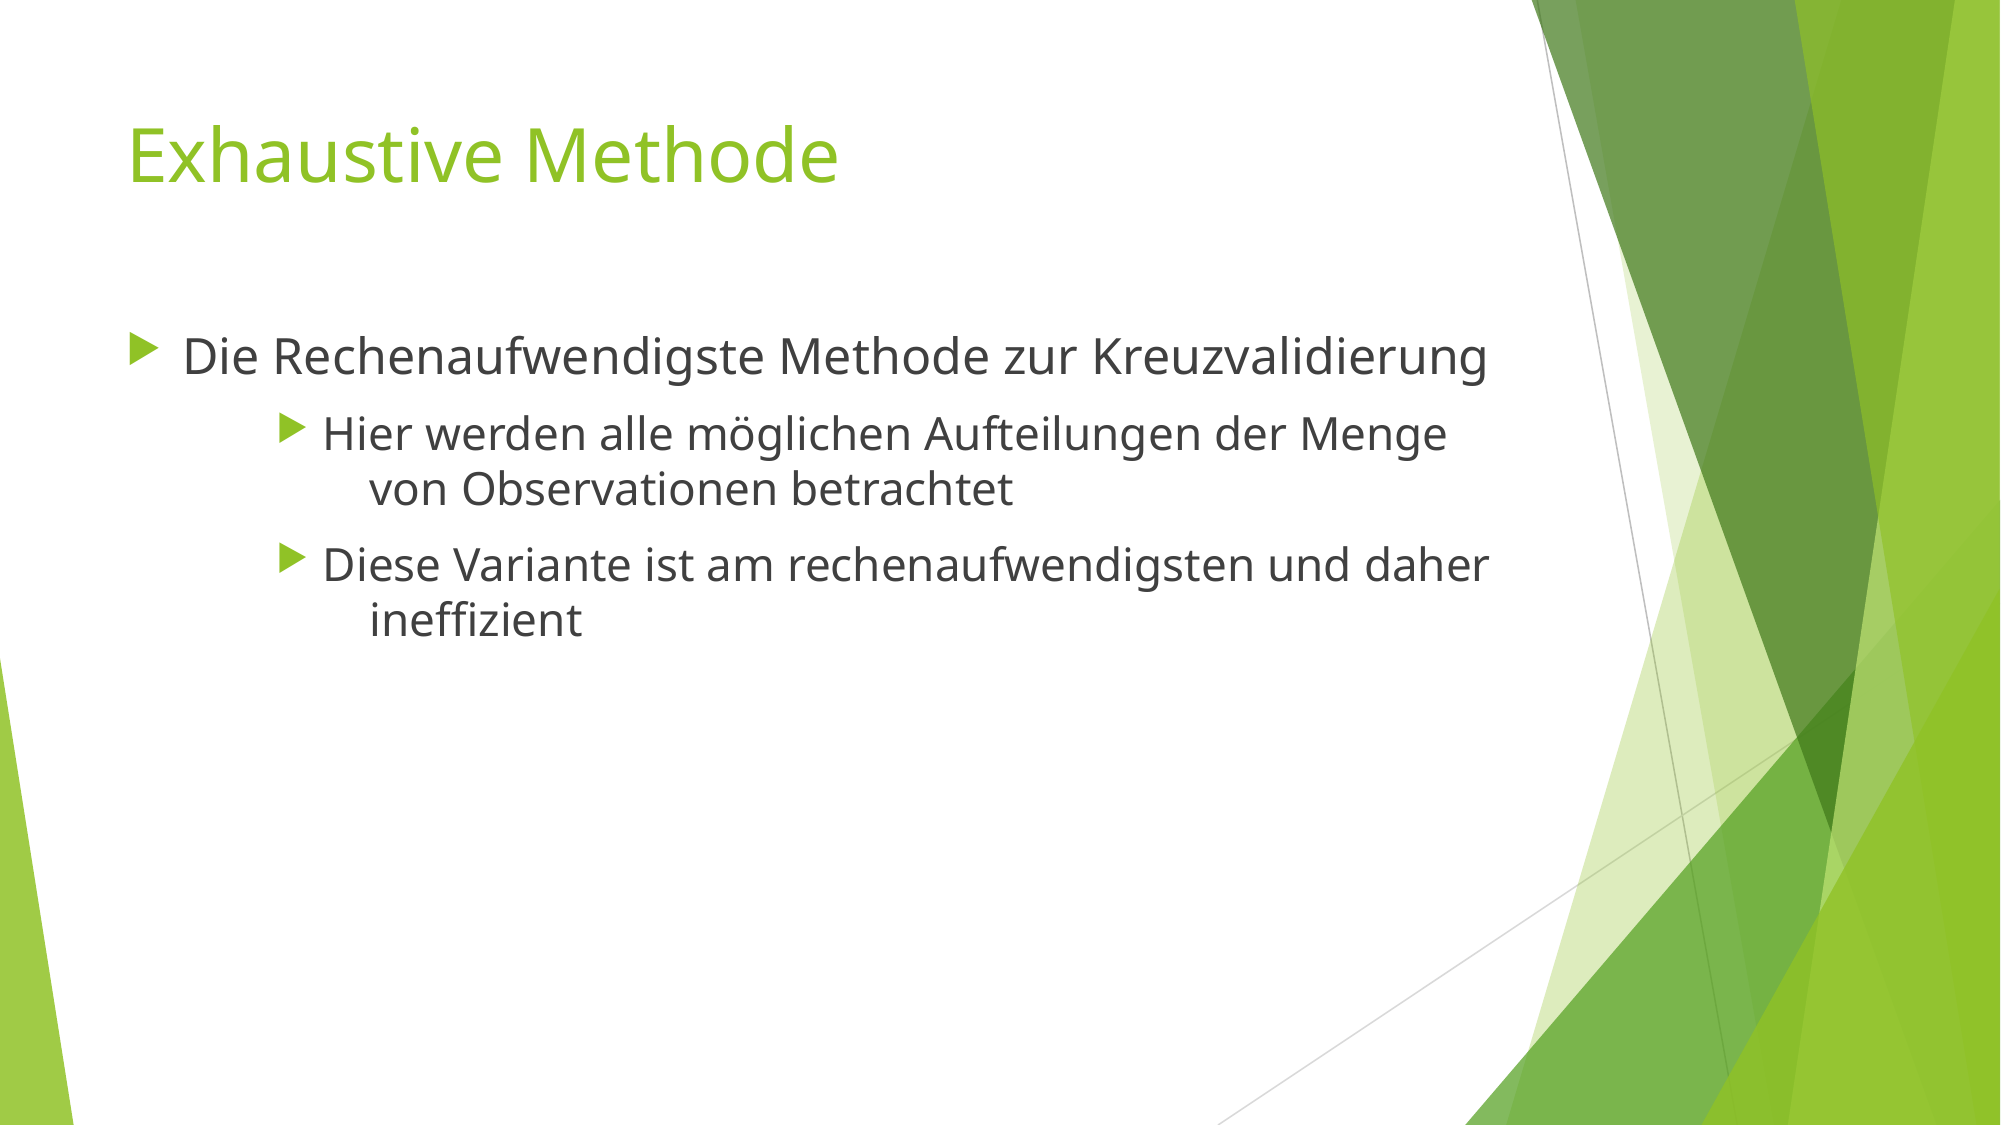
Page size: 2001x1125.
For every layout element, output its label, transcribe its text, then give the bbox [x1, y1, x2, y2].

list Die Rechenaufwendigste Methode zur Kreuzvalidierung Hier werden alle möglichen Aufteilungen der Menge von Observationen betrachtet Diese Variante ist am rechenaufwendigsten und daher ineffizient [111, 316, 1522, 954]
title Exhaustive Methode [111, 99, 1522, 316]
